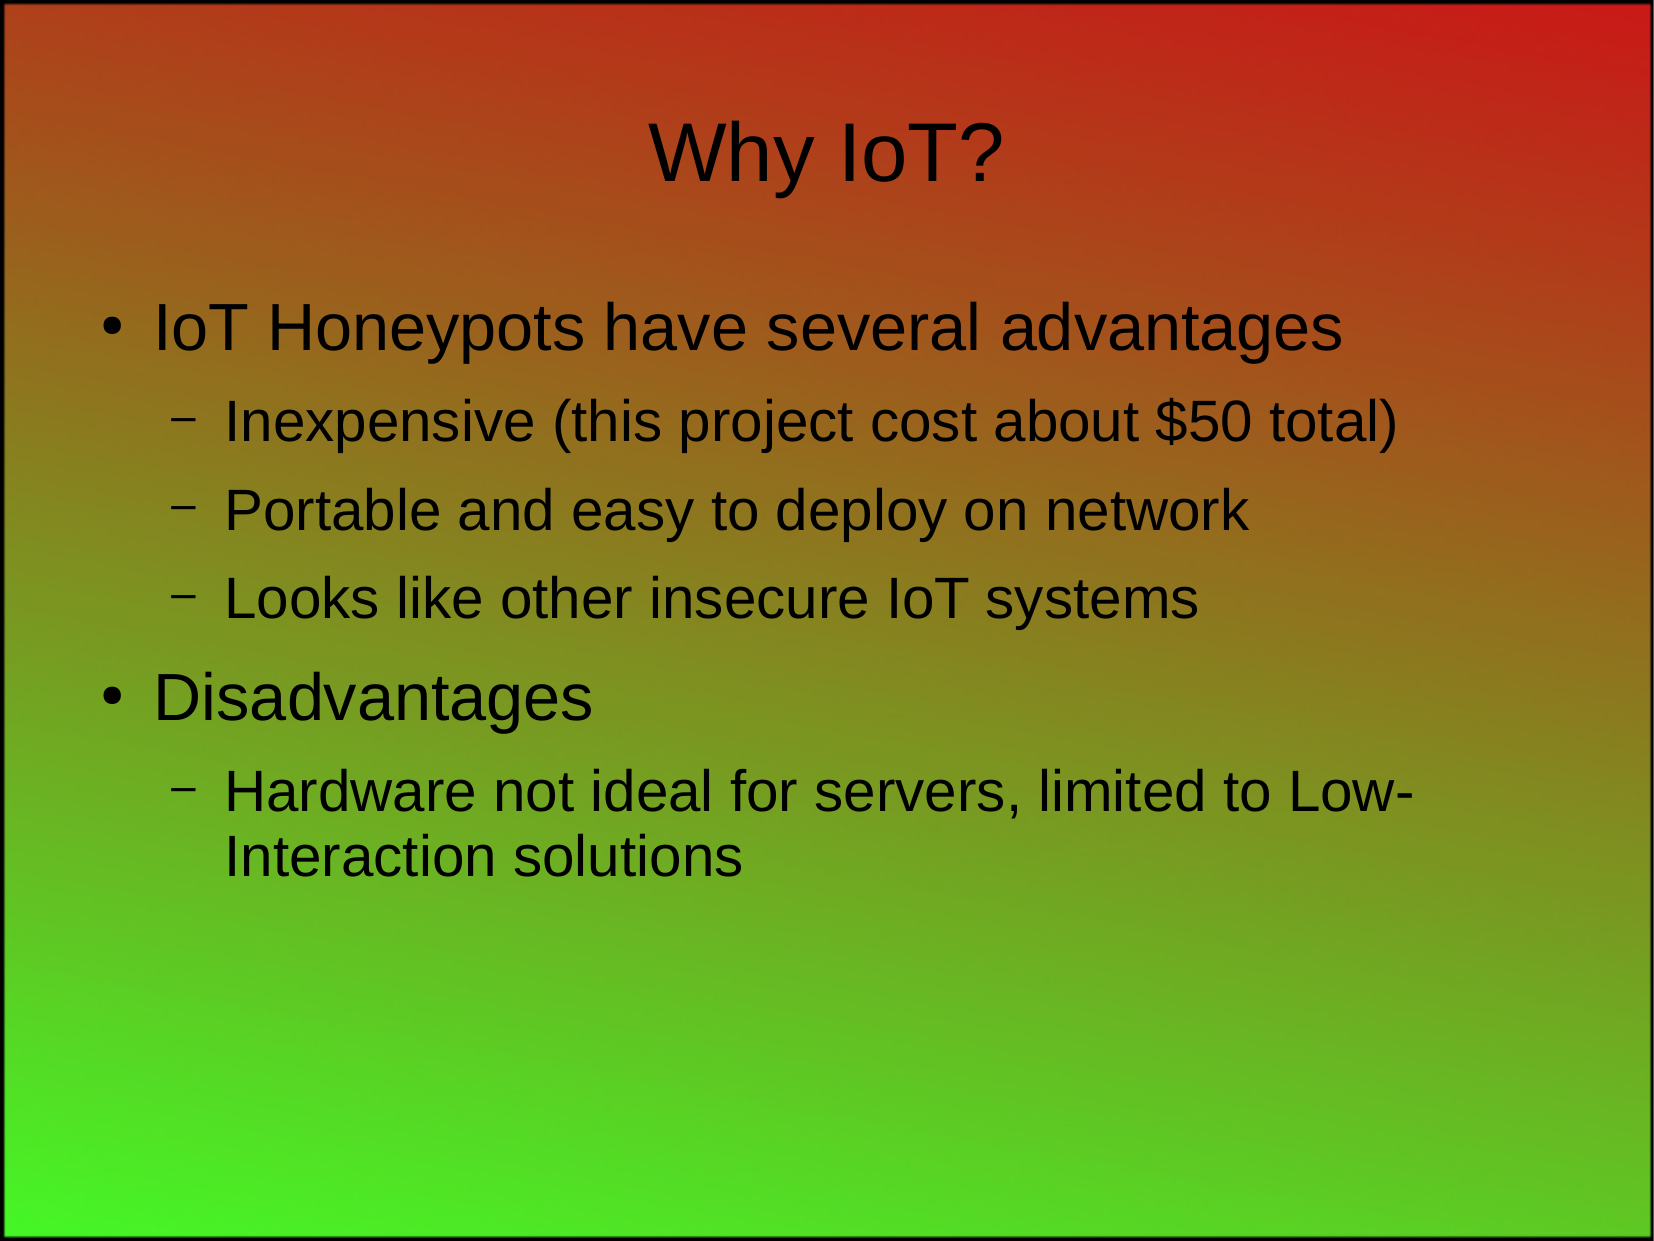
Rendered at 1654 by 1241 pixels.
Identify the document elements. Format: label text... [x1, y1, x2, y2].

title Why IoT? [82, 49, 1571, 257]
list IoT Honeypots have several advantages Inexpensive (this project cost about $50 total) Portable and easy to deploy on network Looks like other insecure IoT systems Disadvantages Hardware not ideal for servers, limited to Low-Interaction solutions [82, 290, 1571, 1010]
picture [0, 0, 1654, 1241]
